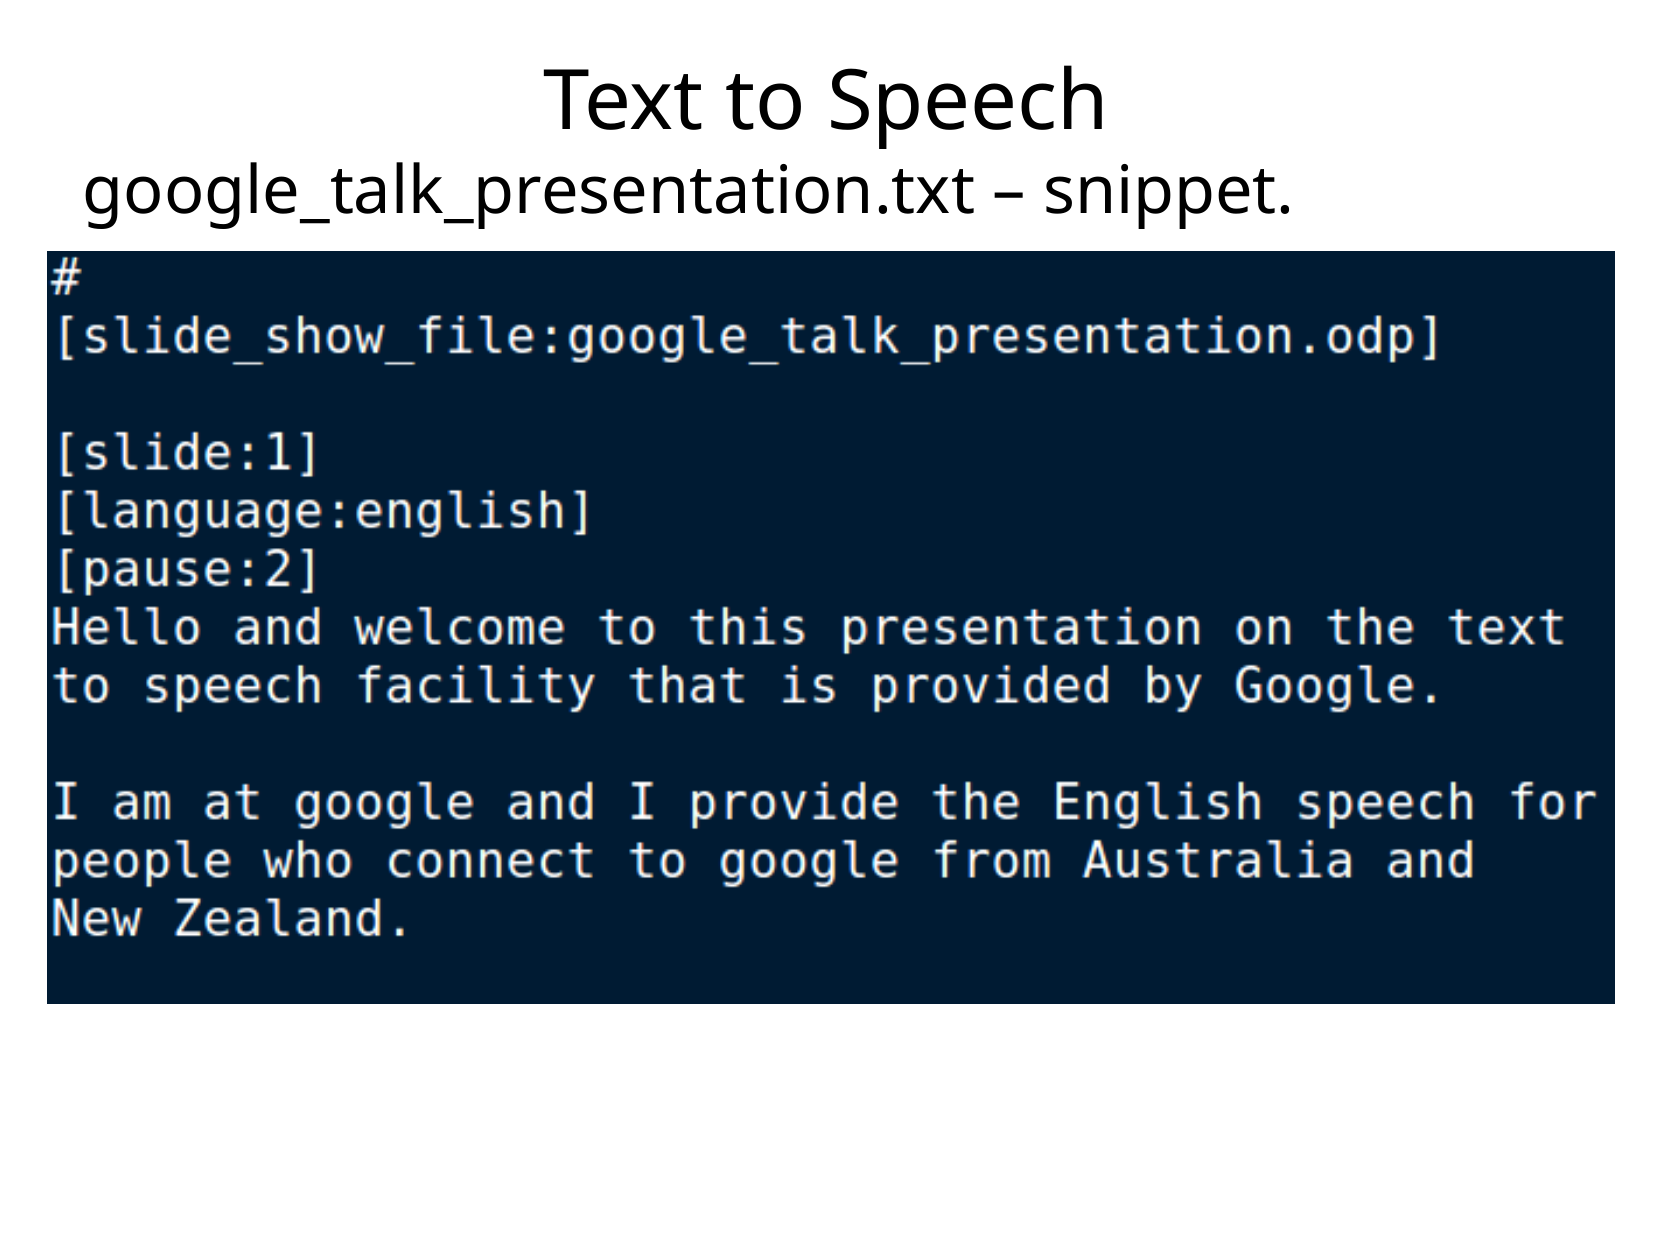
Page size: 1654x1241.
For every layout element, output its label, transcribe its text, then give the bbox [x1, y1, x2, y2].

picture [47, 251, 1615, 1005]
subtitle google_talk_presentation.txt – snippet. [82, 158, 1571, 251]
title Text to Speech [82, 32, 1571, 158]
